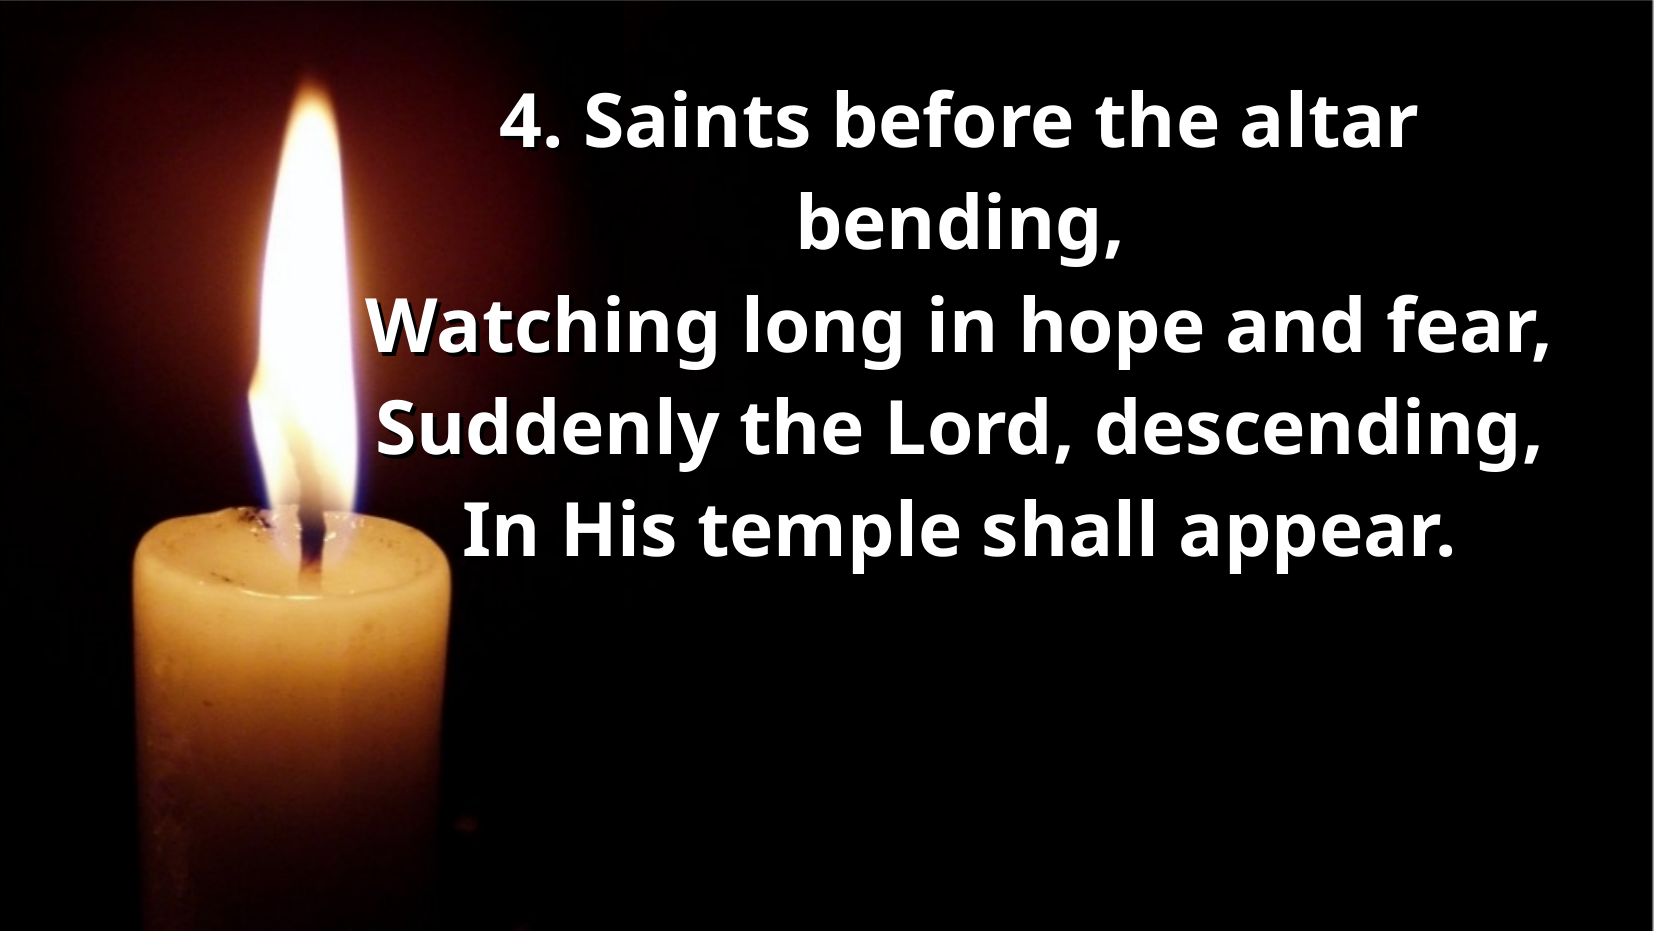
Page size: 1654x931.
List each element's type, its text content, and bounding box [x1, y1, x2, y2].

text_box 4. Saints before the altar bending, Watching long in hope and fear, Suddenly the Lord, descending, In His temple shall appear. [345, 60, 1576, 511]
picture [0, 0, 1654, 931]
